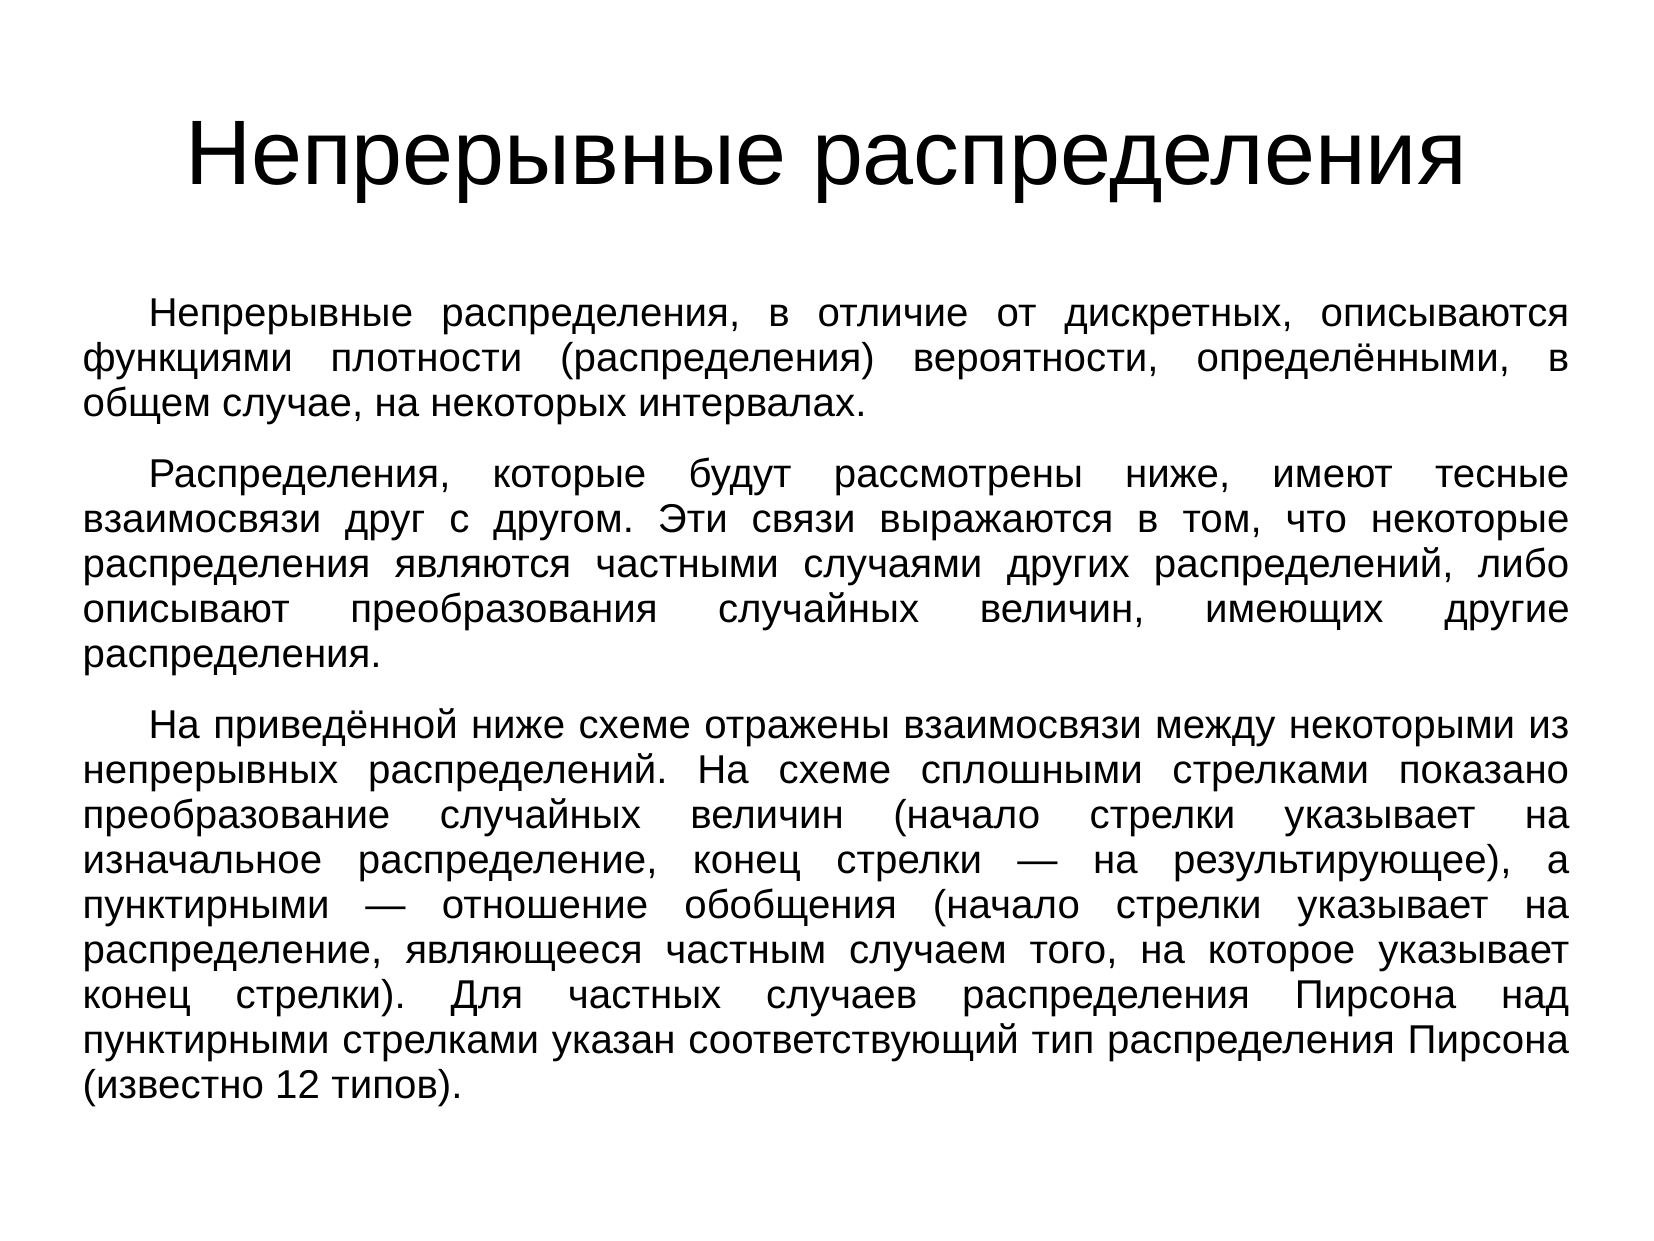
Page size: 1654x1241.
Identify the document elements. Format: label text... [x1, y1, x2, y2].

title Непрерывные распределения [82, 49, 1571, 257]
list Непрерывные распределения, в отличие от дискретных, описываются функциями плотности (распределения) вероятности, определёнными, в общем случае, на некоторых интервалах. Распределения, которые будут рассмотрены ниже, имеют тесные взаимосвязи друг с другом. Эти связи выражаются в том, что некоторые распределения являются частными случаями других распределений, либо описывают преобразования случайных величин, имеющих другие распределения. На приведённой ниже схеме отражены взаимосвязи между некоторыми из непрерывных распределений. На схеме сплошными стрелками показано преобразование случайных величин (начало стрелки указывает на изначальное распределение, конец стрелки — на результирующее), а пунктирными — отношение обобщения (начало стрелки указывает на распределение, являющееся частным случаем того, на которое указывает конец стрелки). Для частных случаев распределения Пирсона над пунктирными стрелками указан соответствующий тип распределения Пирсона (известно 12 типов). [82, 290, 1571, 1111]
